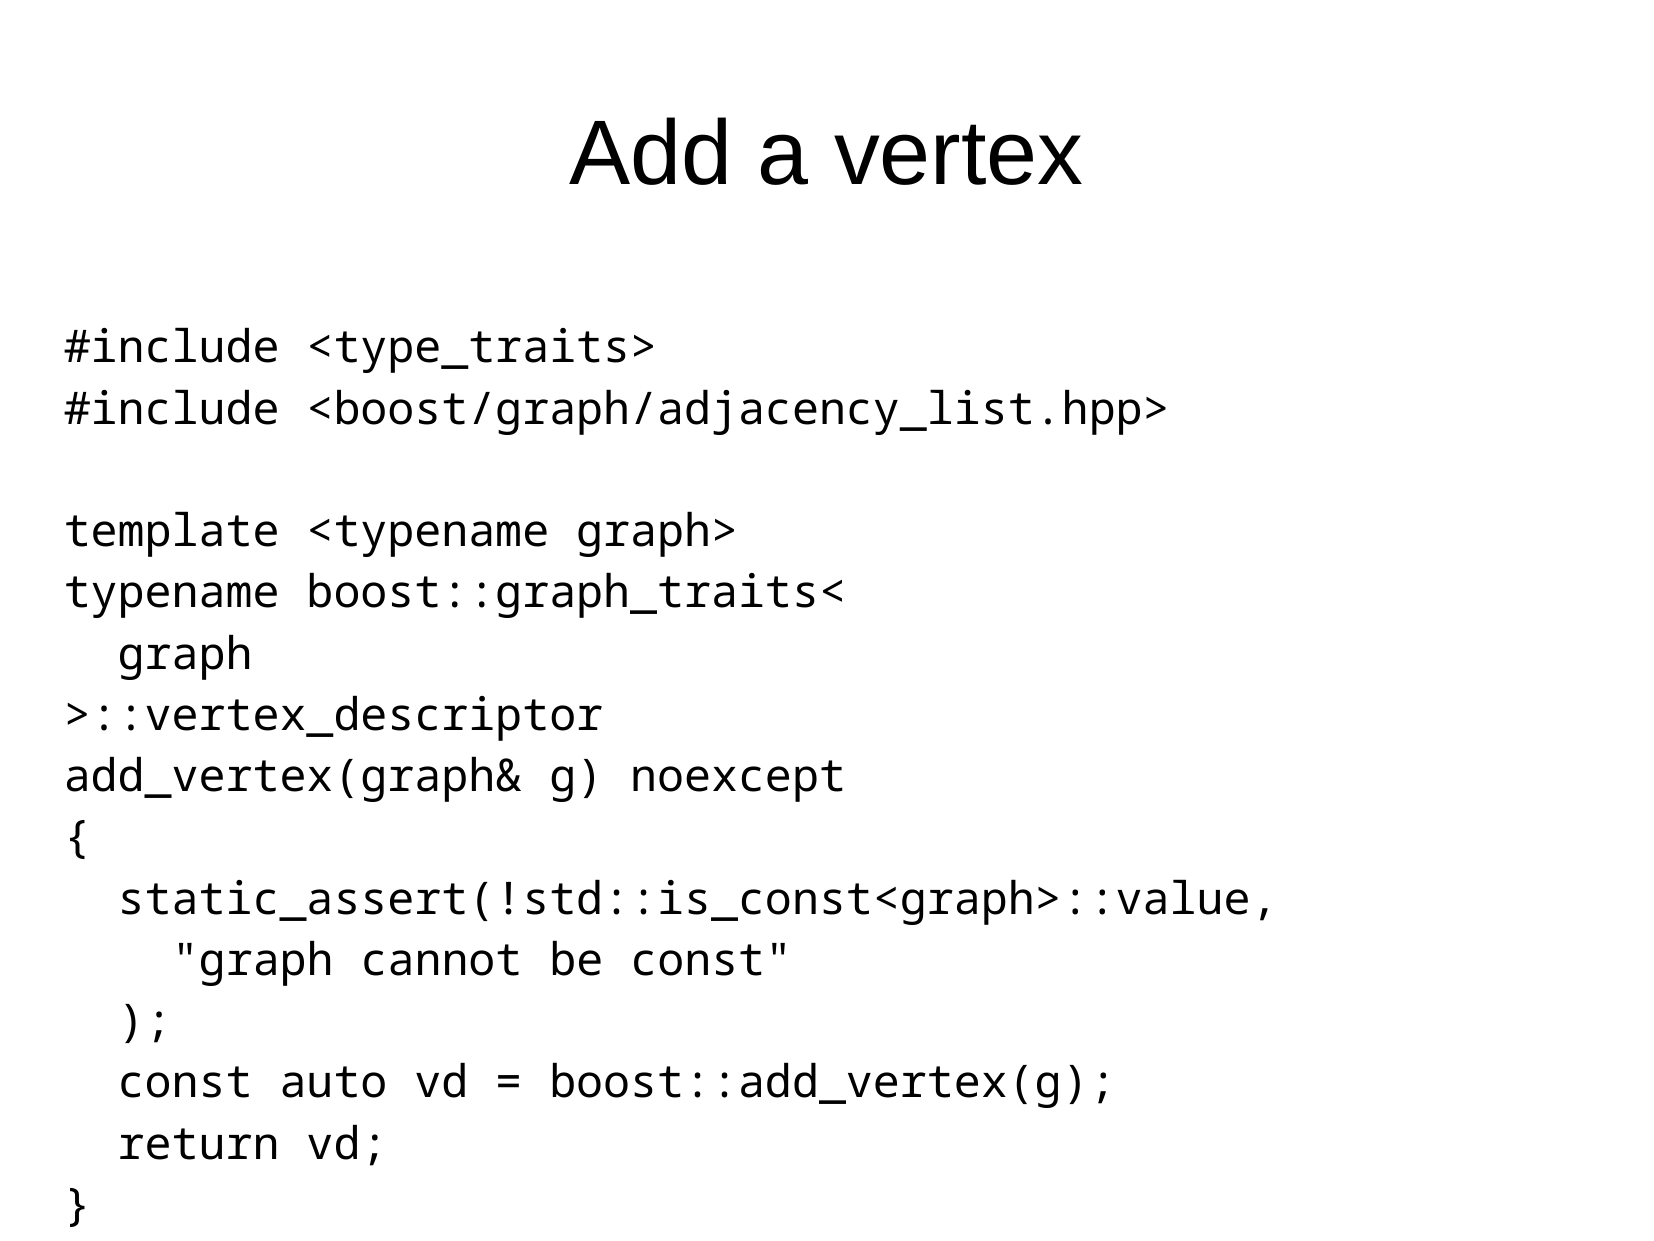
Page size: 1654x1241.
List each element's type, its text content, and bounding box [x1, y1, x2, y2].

list #include <type_traits> #include <boost/graph/adjacency_list.hpp> template <typename graph> typename boost::graph_traits< graph >::vertex_descriptor add_vertex(graph& g) noexcept { static_assert(!std::is_const<graph>::value, "graph cannot be const" ); const auto vd = boost::add_vertex(g); return vd; } [0, 315, 1654, 1241]
title Add a vertex [82, 49, 1571, 257]
